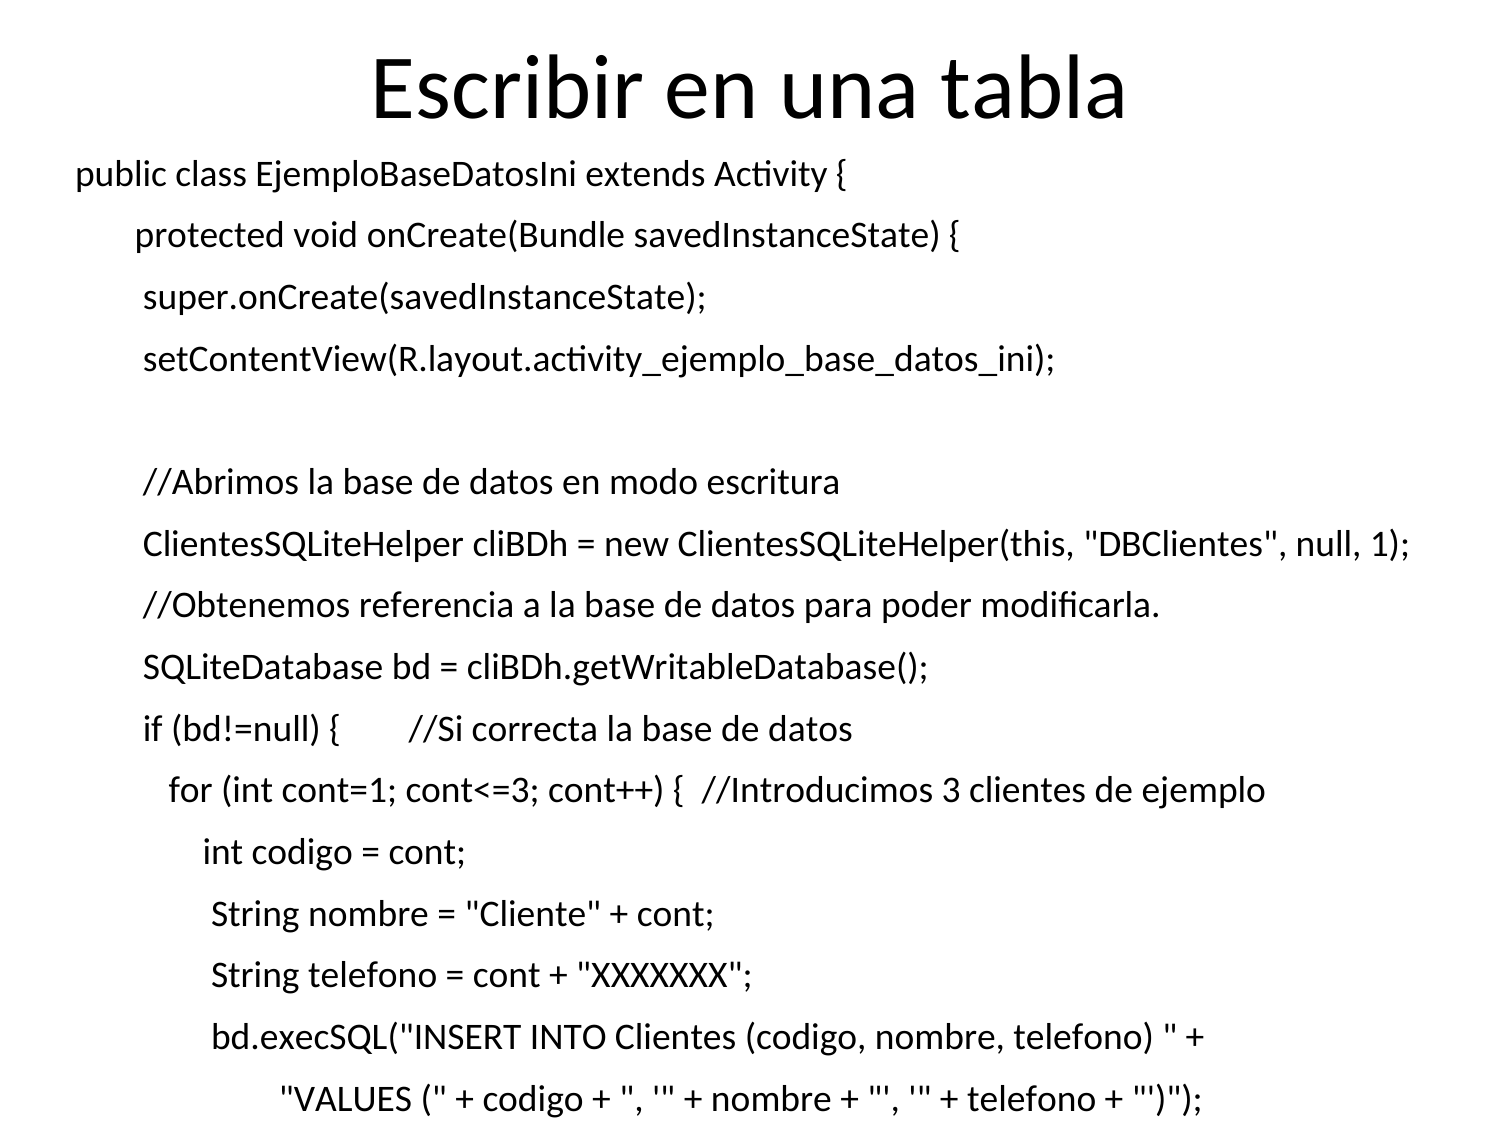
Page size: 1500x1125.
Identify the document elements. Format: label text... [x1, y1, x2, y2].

subtitle public class EjemploBaseDatosIni extends Activity { protected void onCreate(Bundle savedInstanceState) { super.onCreate(savedInstanceState); setContentView(R.layout.activity_ejemplo_base_datos_ini); //Abrimos la base de datos en modo escritura ClientesSQLiteHelper cliBDh = new ClientesSQLiteHelper(this, "DBClientes", null, 1); //Obtenemos referencia a la base de datos para poder modificarla. SQLiteDatabase bd = cliBDh.getWritableDatabase(); if (bd!=null) { //Si correcta la base de datos for (int cont=1; cont<=3; cont++) { //Introducimos 3 clientes de ejemplo int codigo = cont; String nombre = "Cliente" + cont; String telefono = cont + "XXXXXXX"; bd.execSQL("INSERT INTO Clientes (codigo, nombre, telefono) " + "VALUES (" + codigo + ", '" + nombre + "', '" + telefono + "')"); [75, 148, 1426, 1119]
title Escribir en una tabla [75, 18, 1426, 145]
